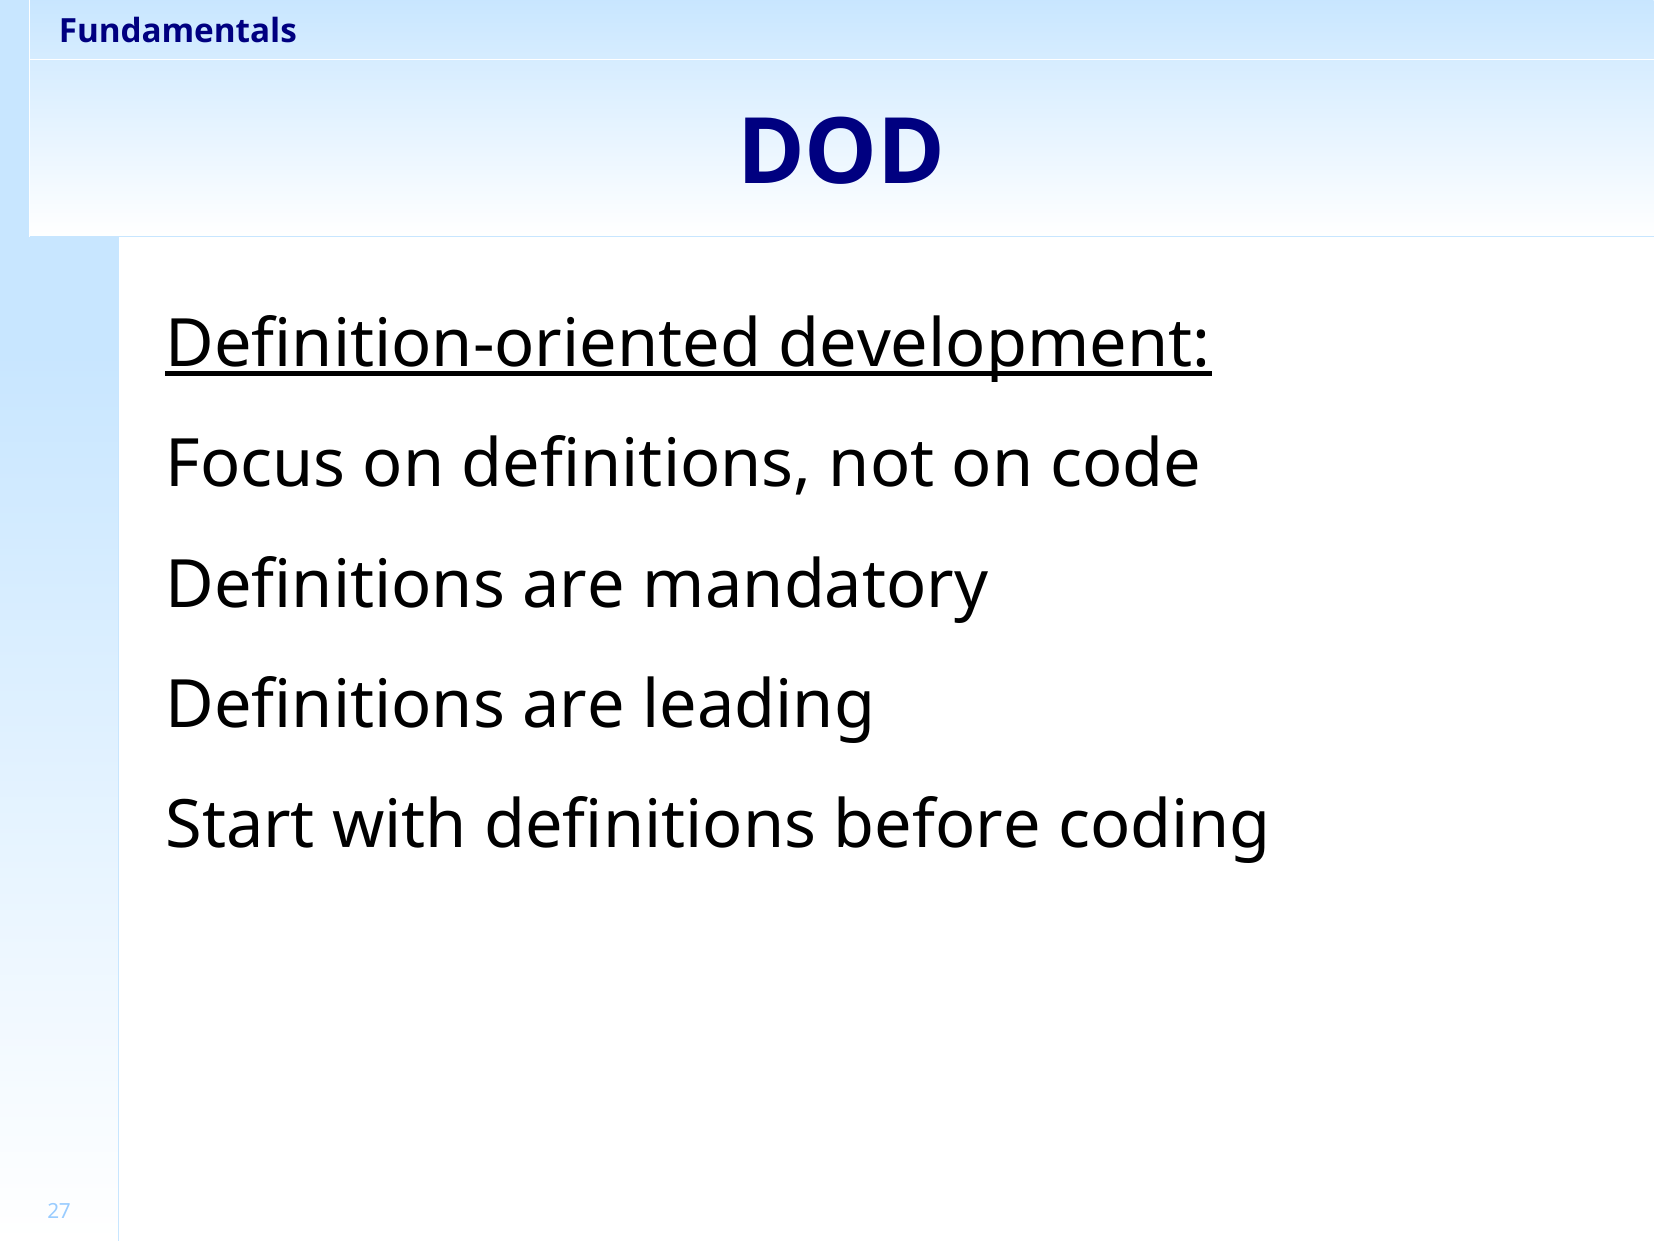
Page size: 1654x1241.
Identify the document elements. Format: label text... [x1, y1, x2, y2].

title Fundamentals [59, 0, 709, 60]
title DOD [29, 59, 1654, 237]
list Definition-oriented development: Focus on definitions, not on code Definitions are mandatory Definitions are leading Start with definitions before coding [147, 295, 1625, 1182]
